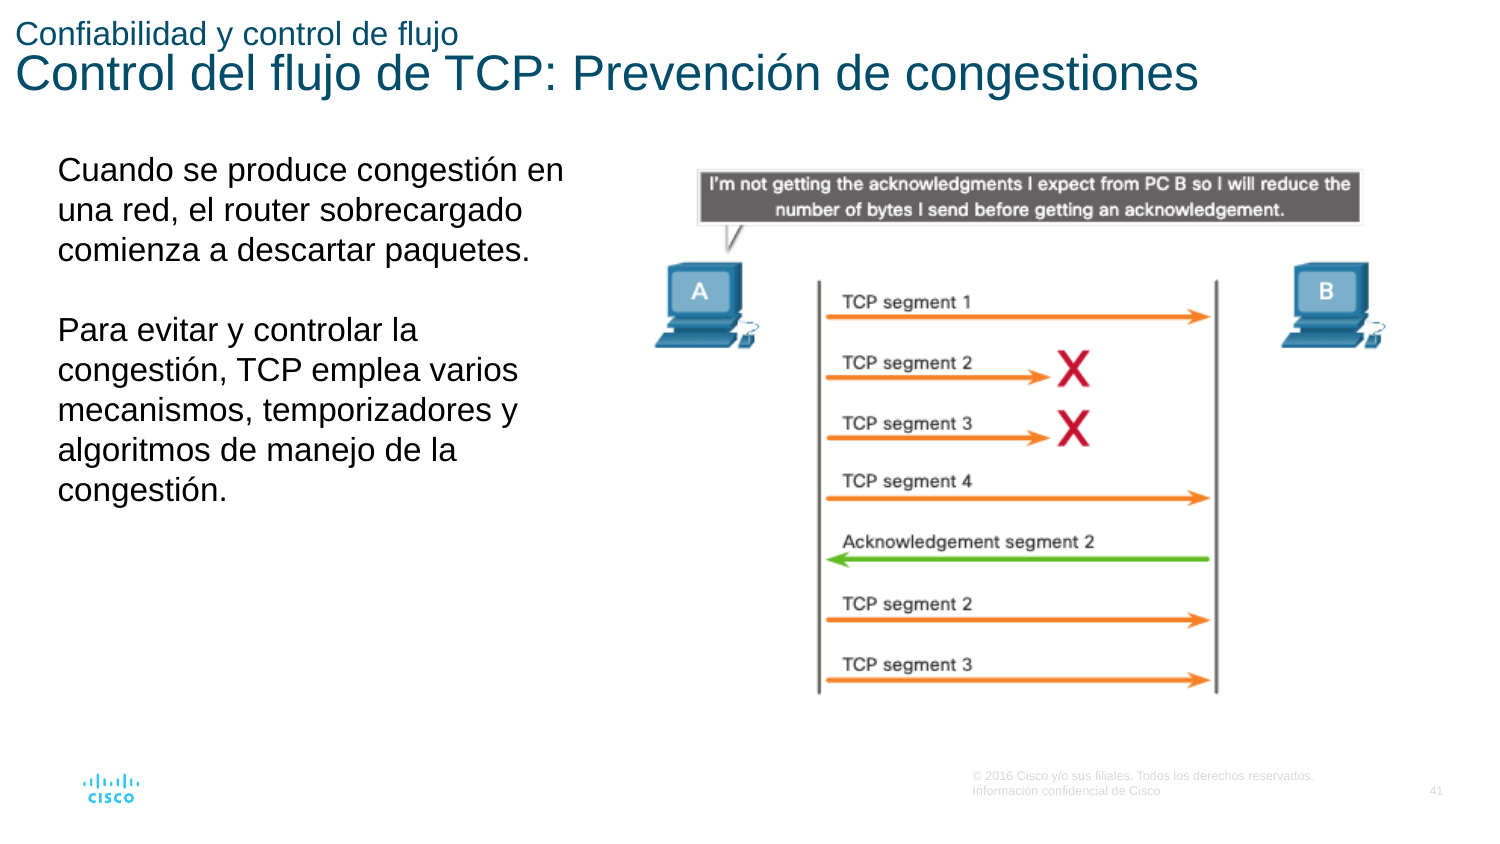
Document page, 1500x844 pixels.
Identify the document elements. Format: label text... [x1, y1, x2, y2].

picture [623, 160, 1419, 706]
list Cuando se produce congestión en una red, el router sobrecargado comienza a descartar paquetes. Para evitar y controlar la congestión, TCP emplea varios mecanismos, temporizadores y algoritmos de manejo de la congestión. [42, 140, 599, 726]
title Confiabilidad y control de flujo Control del flujo de TCP: Prevención de congestiones [0, 0, 1369, 121]
